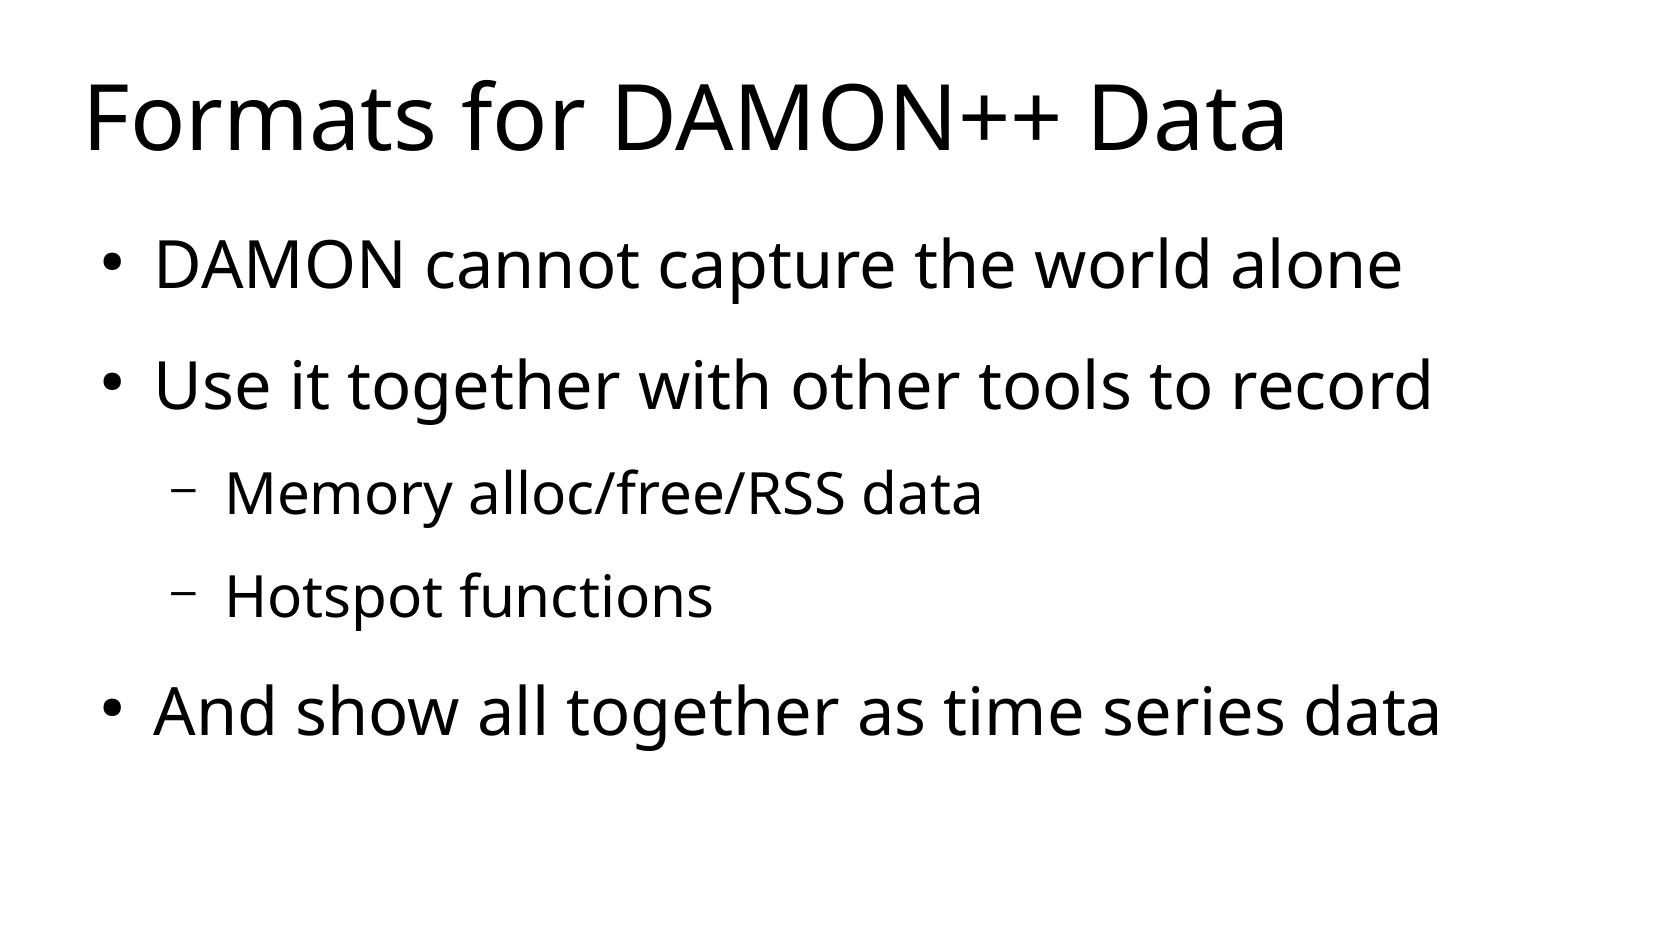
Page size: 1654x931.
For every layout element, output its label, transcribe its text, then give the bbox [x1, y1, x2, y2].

title Formats for DAMON++ Data [82, 37, 1571, 193]
list DAMON cannot capture the world alone Use it together with other tools to record Memory alloc/free/RSS data Hotspot functions And show all together as time series data [82, 217, 1571, 758]
